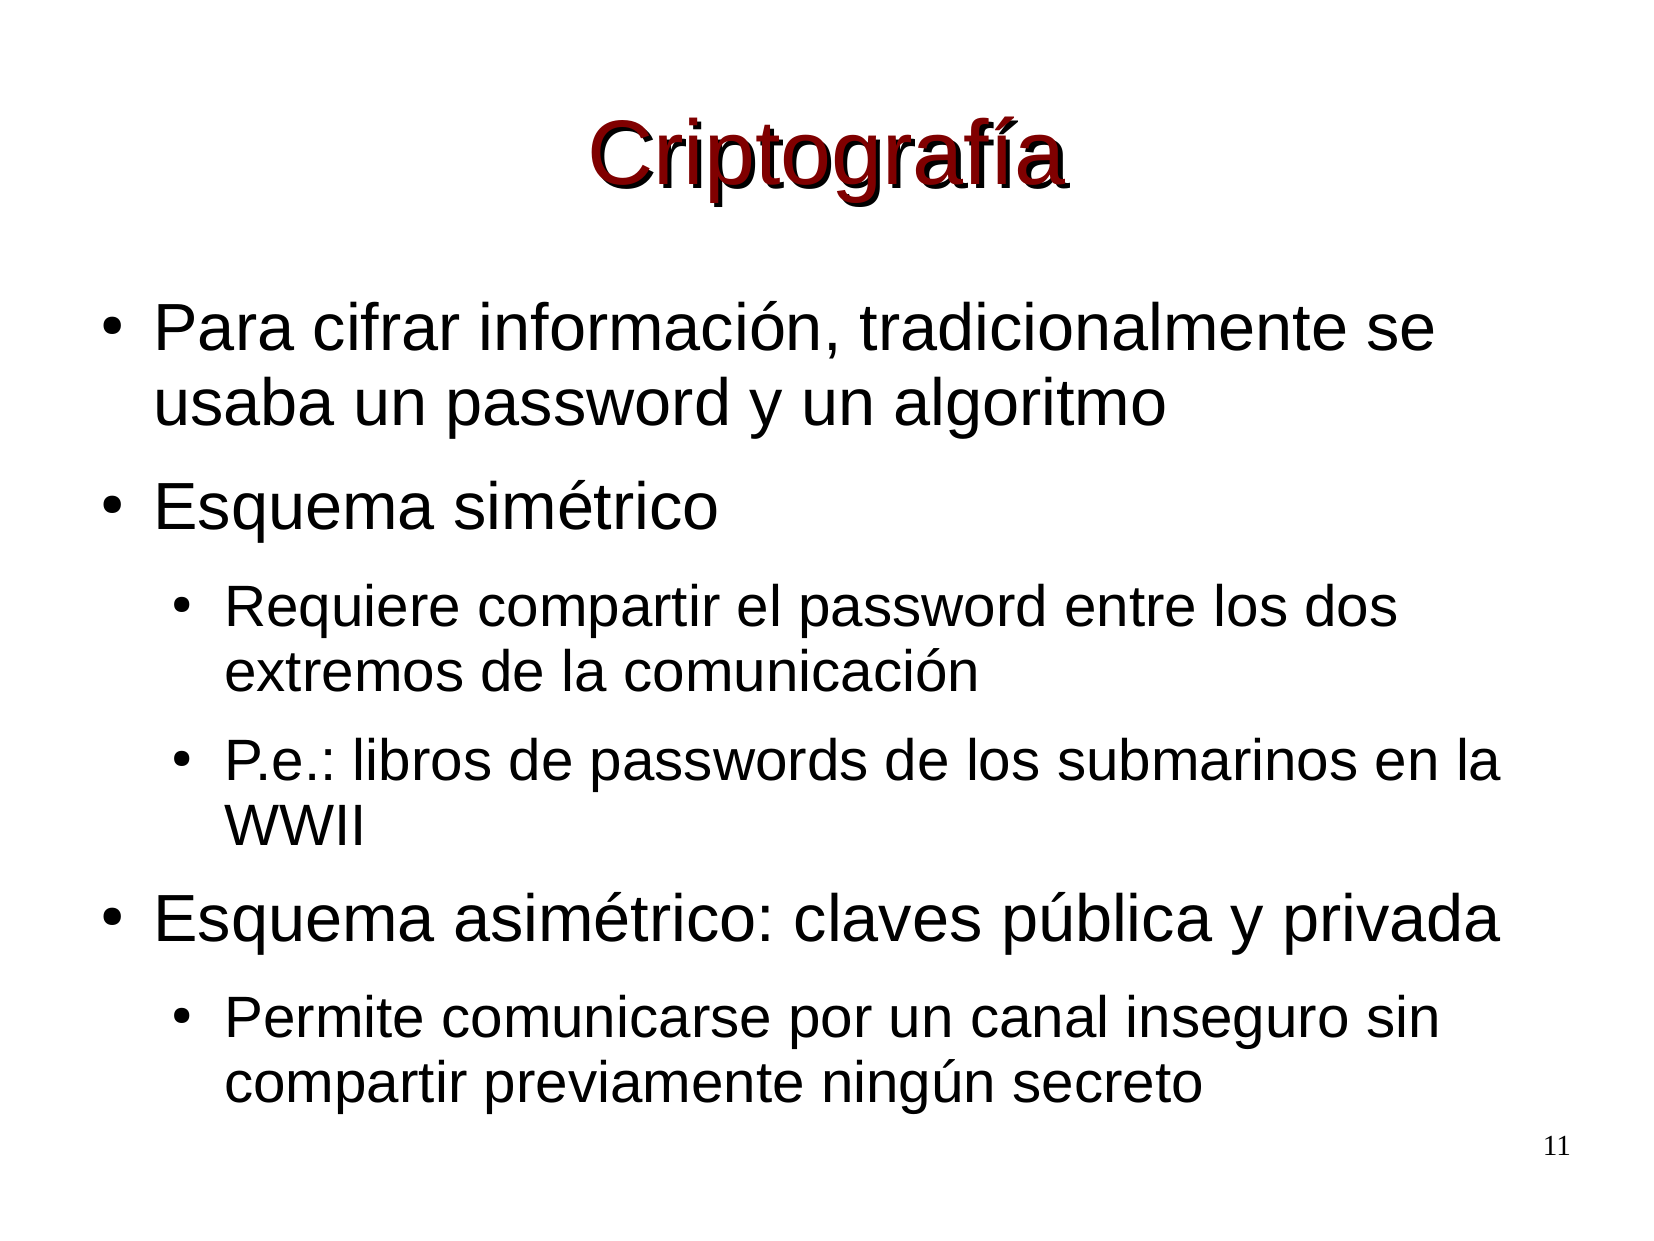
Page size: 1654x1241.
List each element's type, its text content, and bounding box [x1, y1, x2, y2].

title Criptografía [82, 49, 1571, 257]
list Para cifrar información, tradicionalmente se usaba un password y un algoritmo Esquema simétrico Requiere compartir el password entre los dos extremos de la comunicación P.e.: libros de passwords de los submarinos en la WWII Esquema asimétrico: claves pública y privada Permite comunicarse por un canal inseguro sin compartir previamente ningún secreto [82, 290, 1571, 1116]
